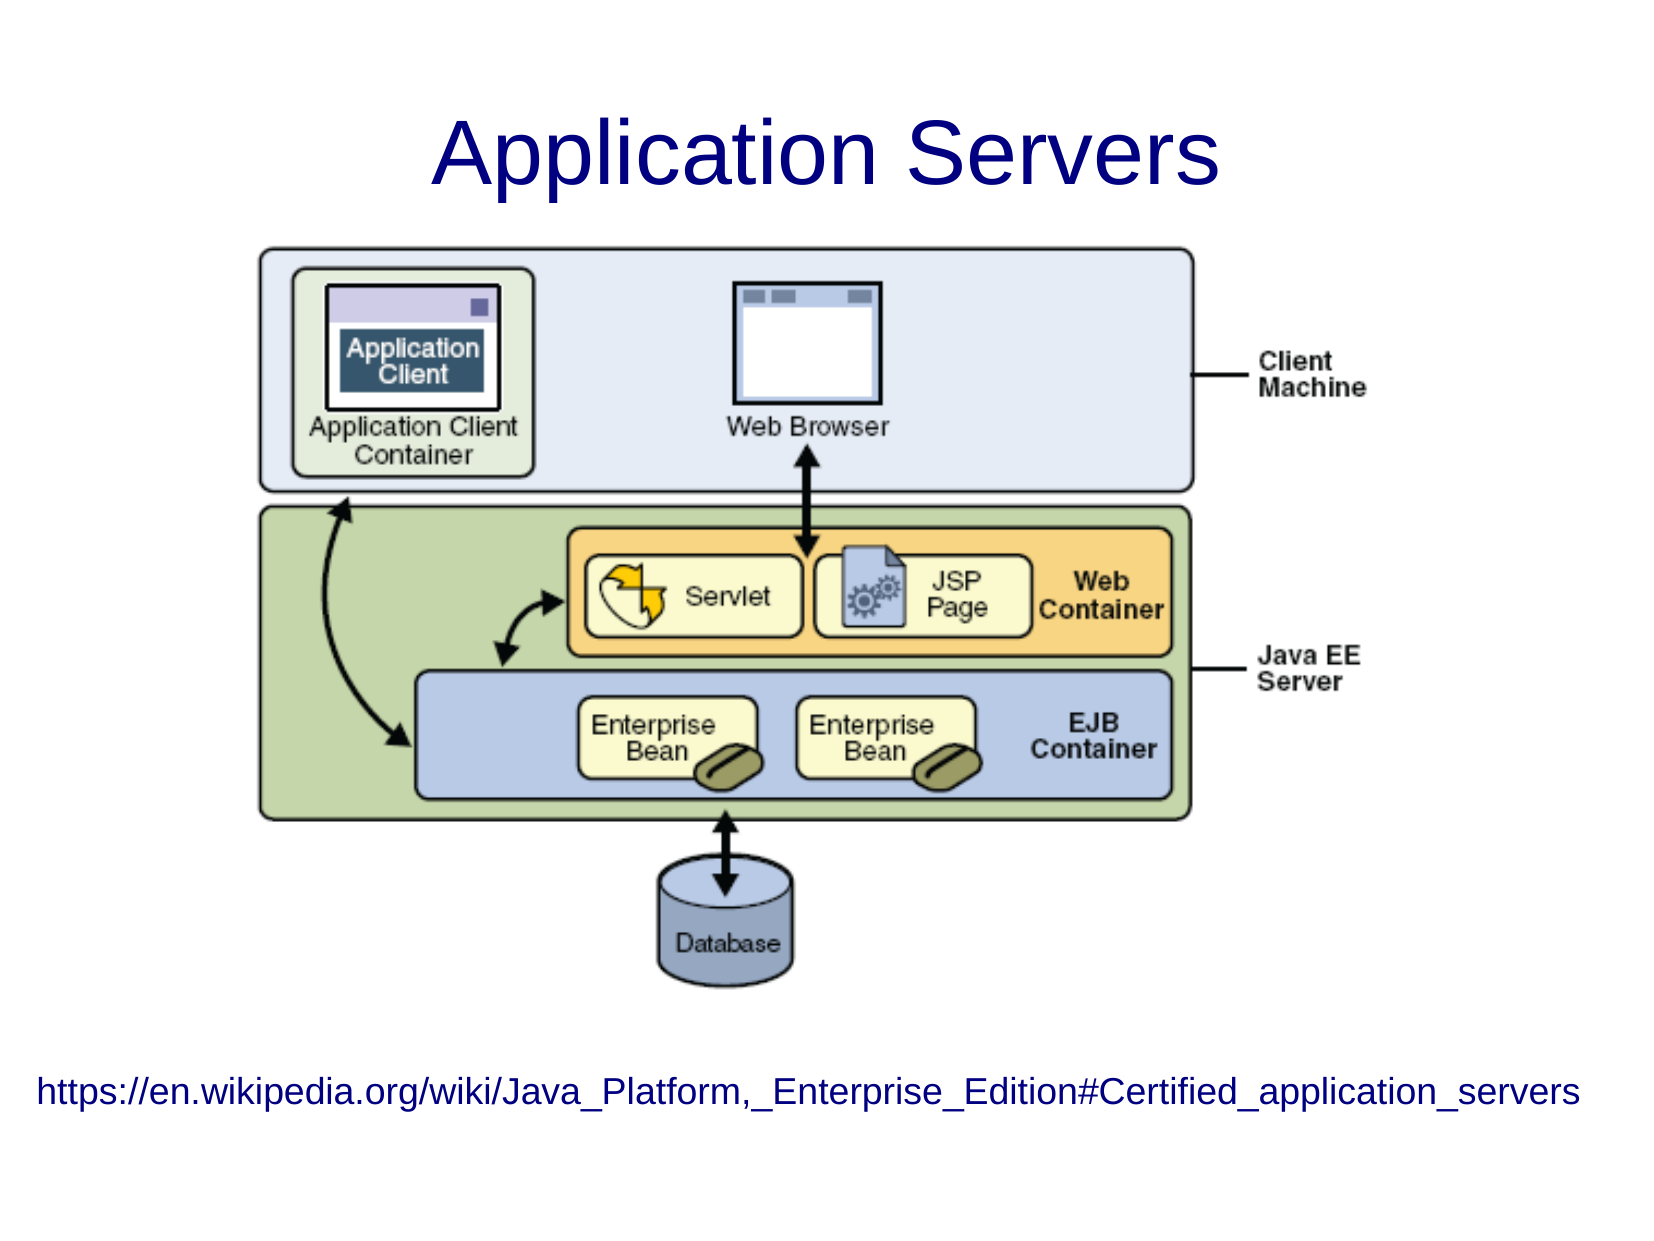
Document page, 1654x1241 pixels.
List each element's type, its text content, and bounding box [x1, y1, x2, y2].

title Application Servers [82, 49, 1571, 257]
text_box https://en.wikipedia.org/wiki/Java_Platform,_Enterprise_Edition#Certified_application_servers [21, 1062, 1595, 1120]
picture [236, 236, 1389, 1006]
